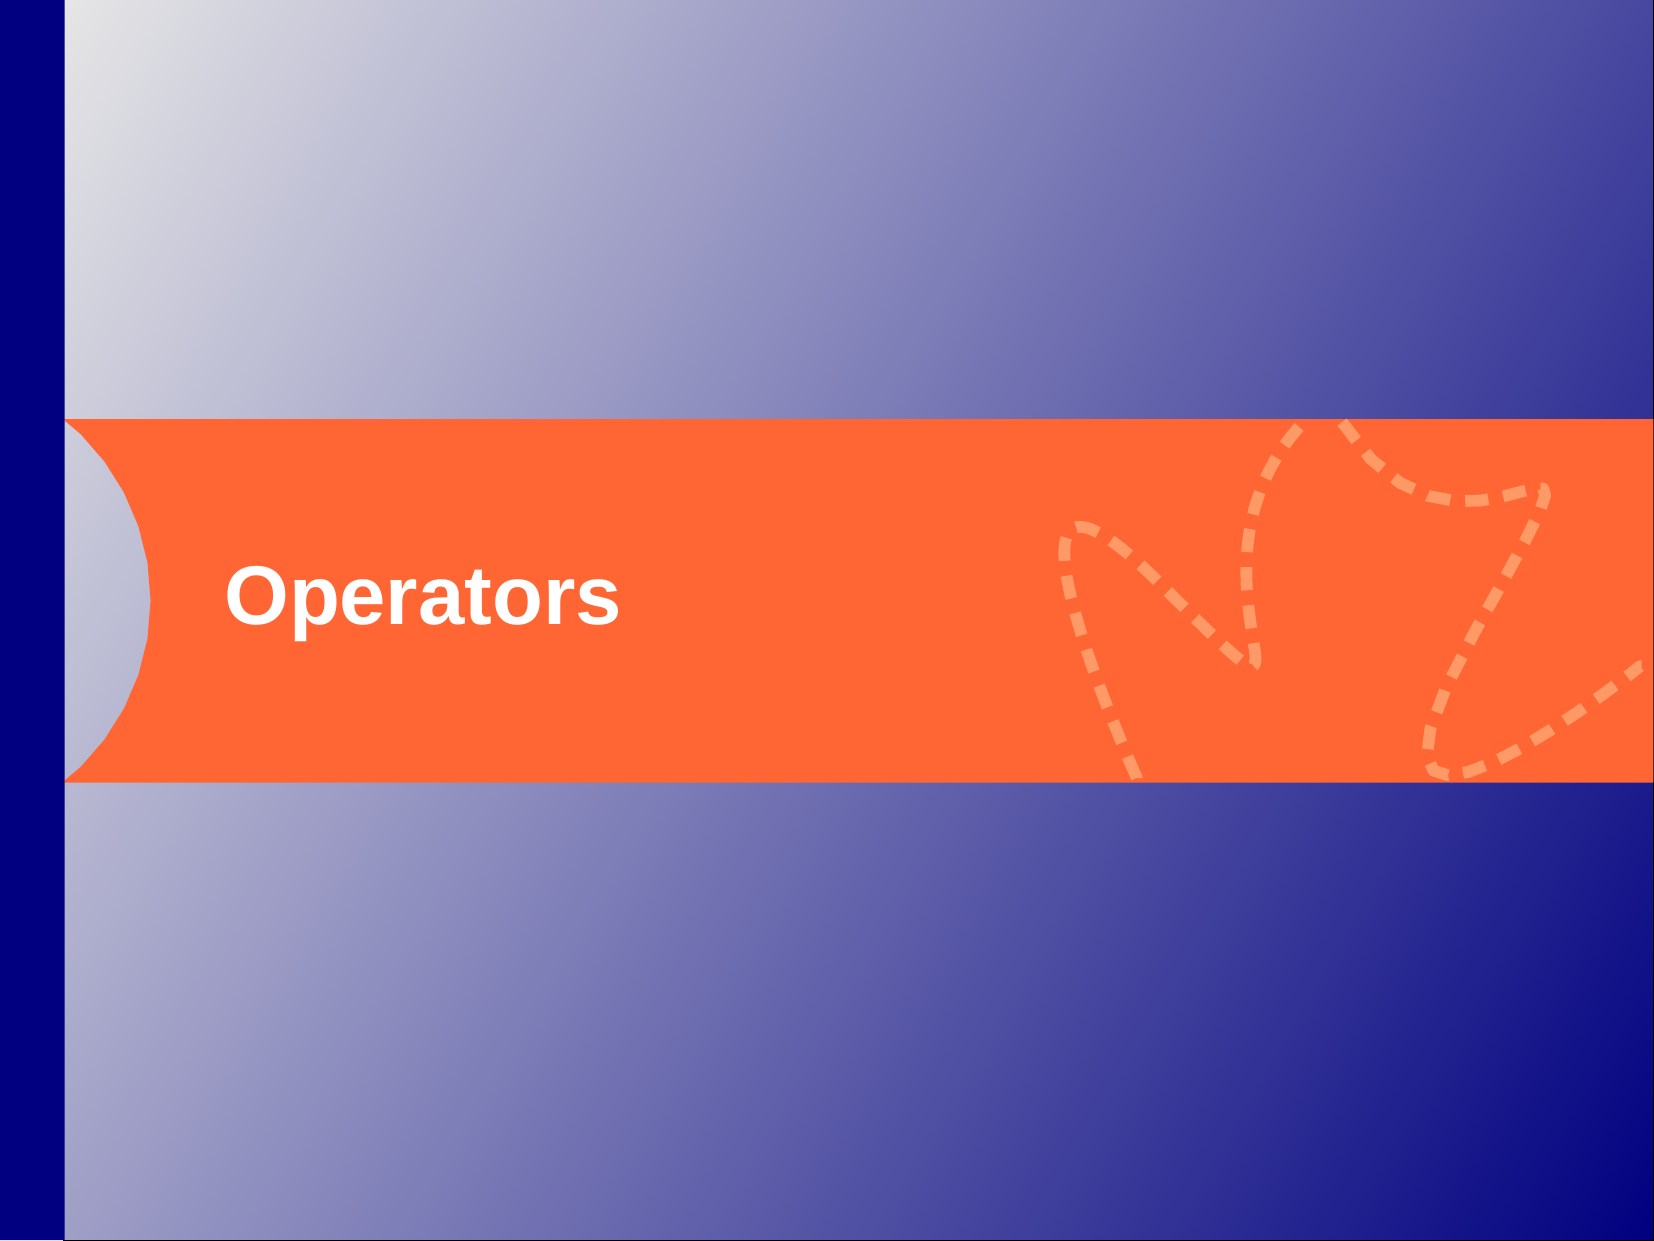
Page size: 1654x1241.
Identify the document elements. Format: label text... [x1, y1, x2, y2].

title Operators [224, 497, 1093, 704]
